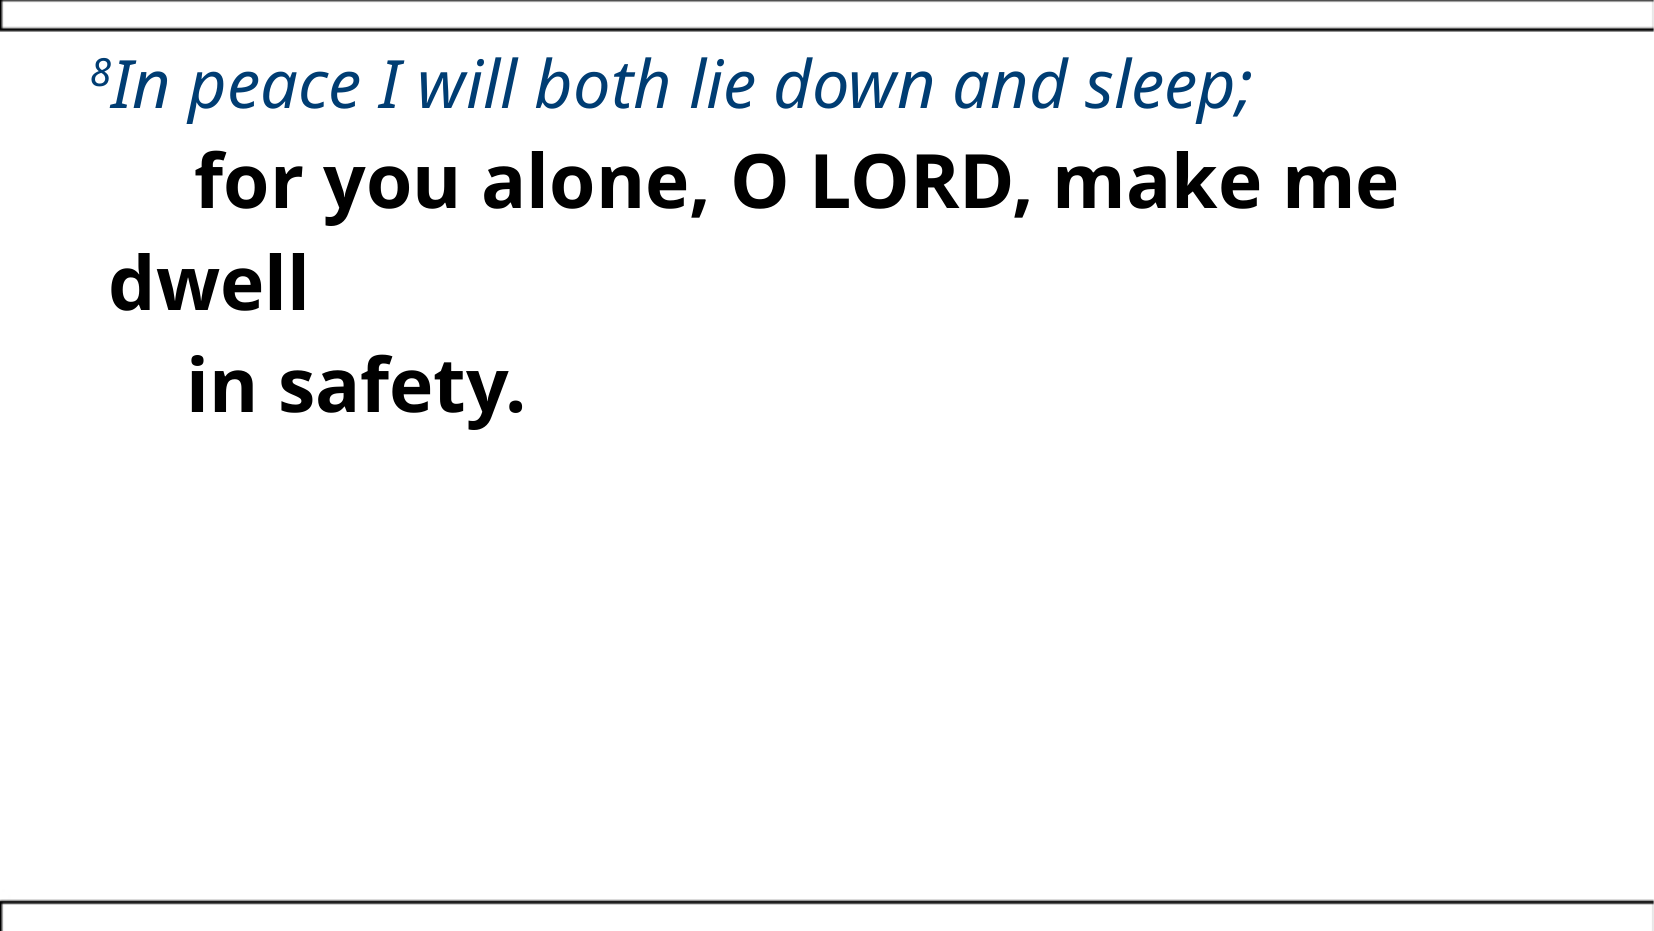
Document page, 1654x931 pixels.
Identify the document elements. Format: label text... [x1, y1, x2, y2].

text_box 8In peace I will both lie down and sleep; for you alone, O LORD, make me dwell in safety. [75, 30, 1576, 334]
picture [0, 0, 1654, 931]
